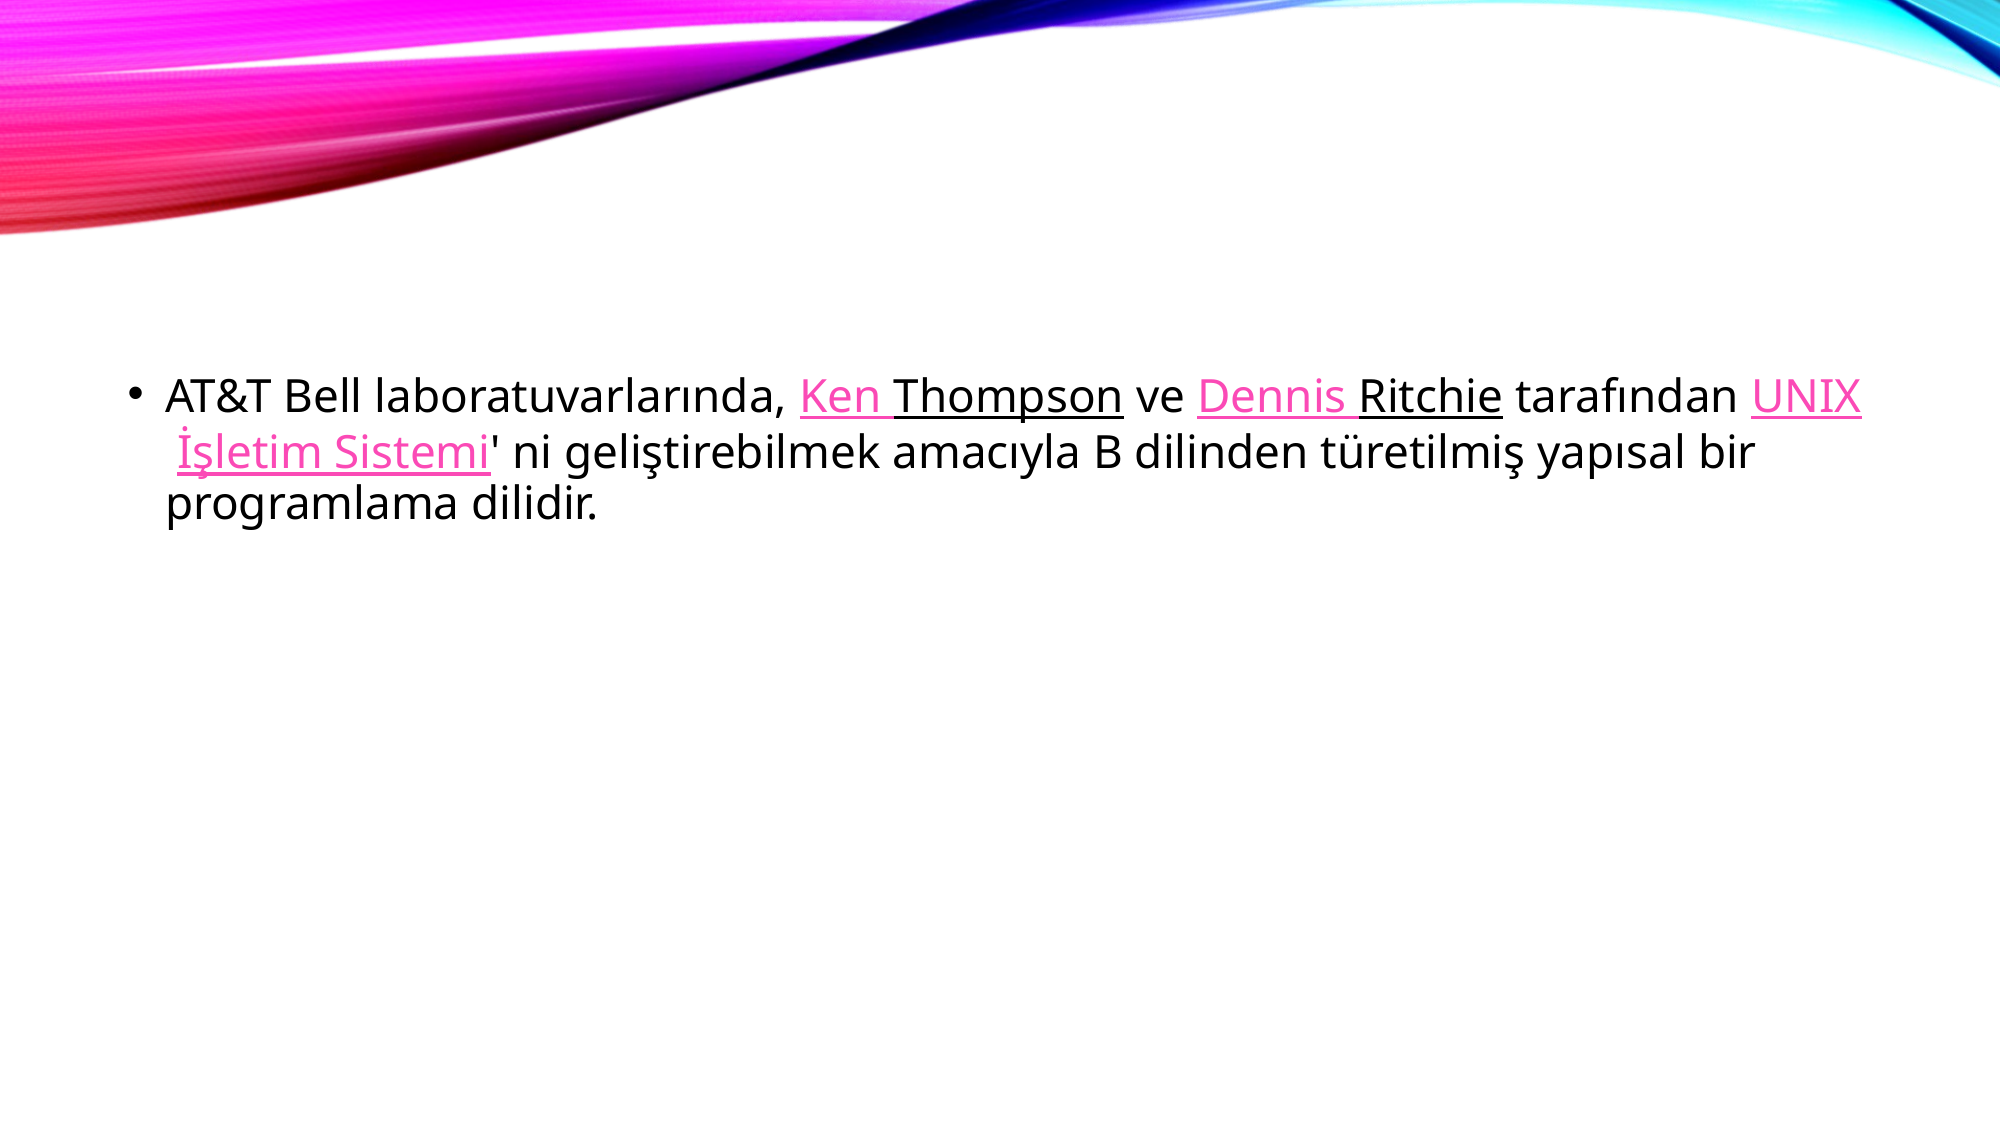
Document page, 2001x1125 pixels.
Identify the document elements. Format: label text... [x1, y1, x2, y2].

list AT&T Bell laboratuvarlarında, Ken Thompson ve Dennis Ritchie tarafından UNIX İşletim Sistemi' ni geliştirebilmek amacıyla B dilinden türetilmiş yapısal bir programlama dilidir. [112, 360, 1888, 1021]
picture [0, 0, 2000, 237]
